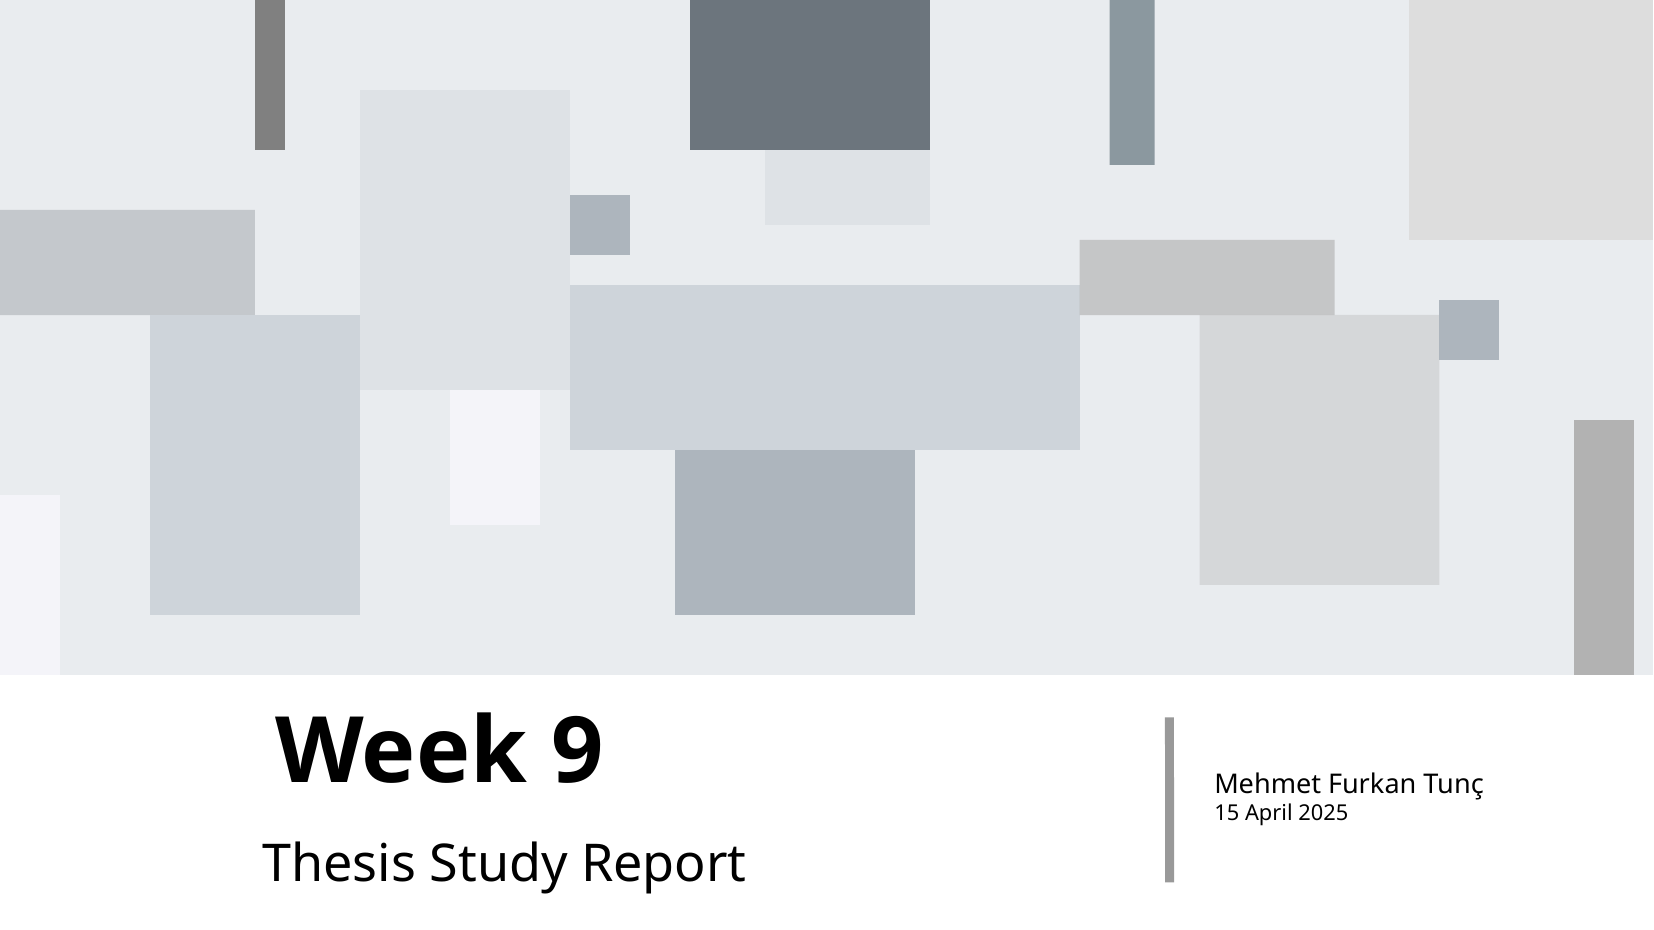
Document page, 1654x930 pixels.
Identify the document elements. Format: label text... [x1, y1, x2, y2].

title Week 9 [274, 675, 1163, 831]
text_box Mehmet Furkan Tunç 15 April 2025 [1199, 759, 1590, 841]
subtitle Thesis Study Report [262, 829, 1131, 900]
